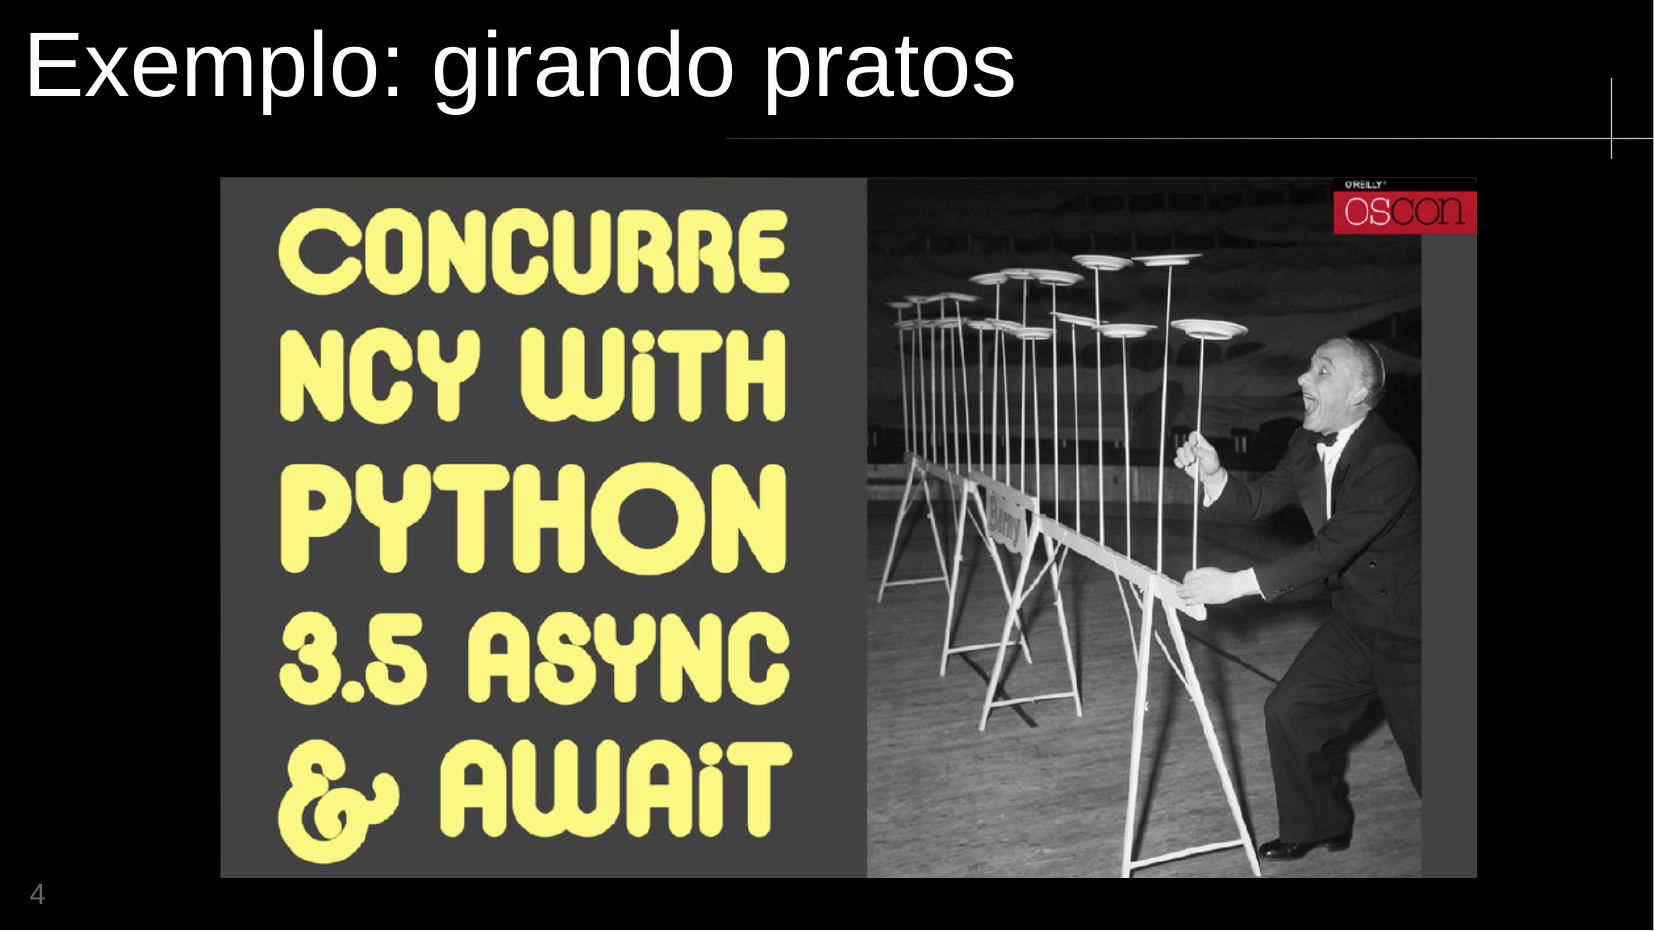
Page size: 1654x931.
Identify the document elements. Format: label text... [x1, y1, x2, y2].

title Exemplo: girando pratos [23, 11, 1589, 119]
picture [220, 177, 1477, 878]
